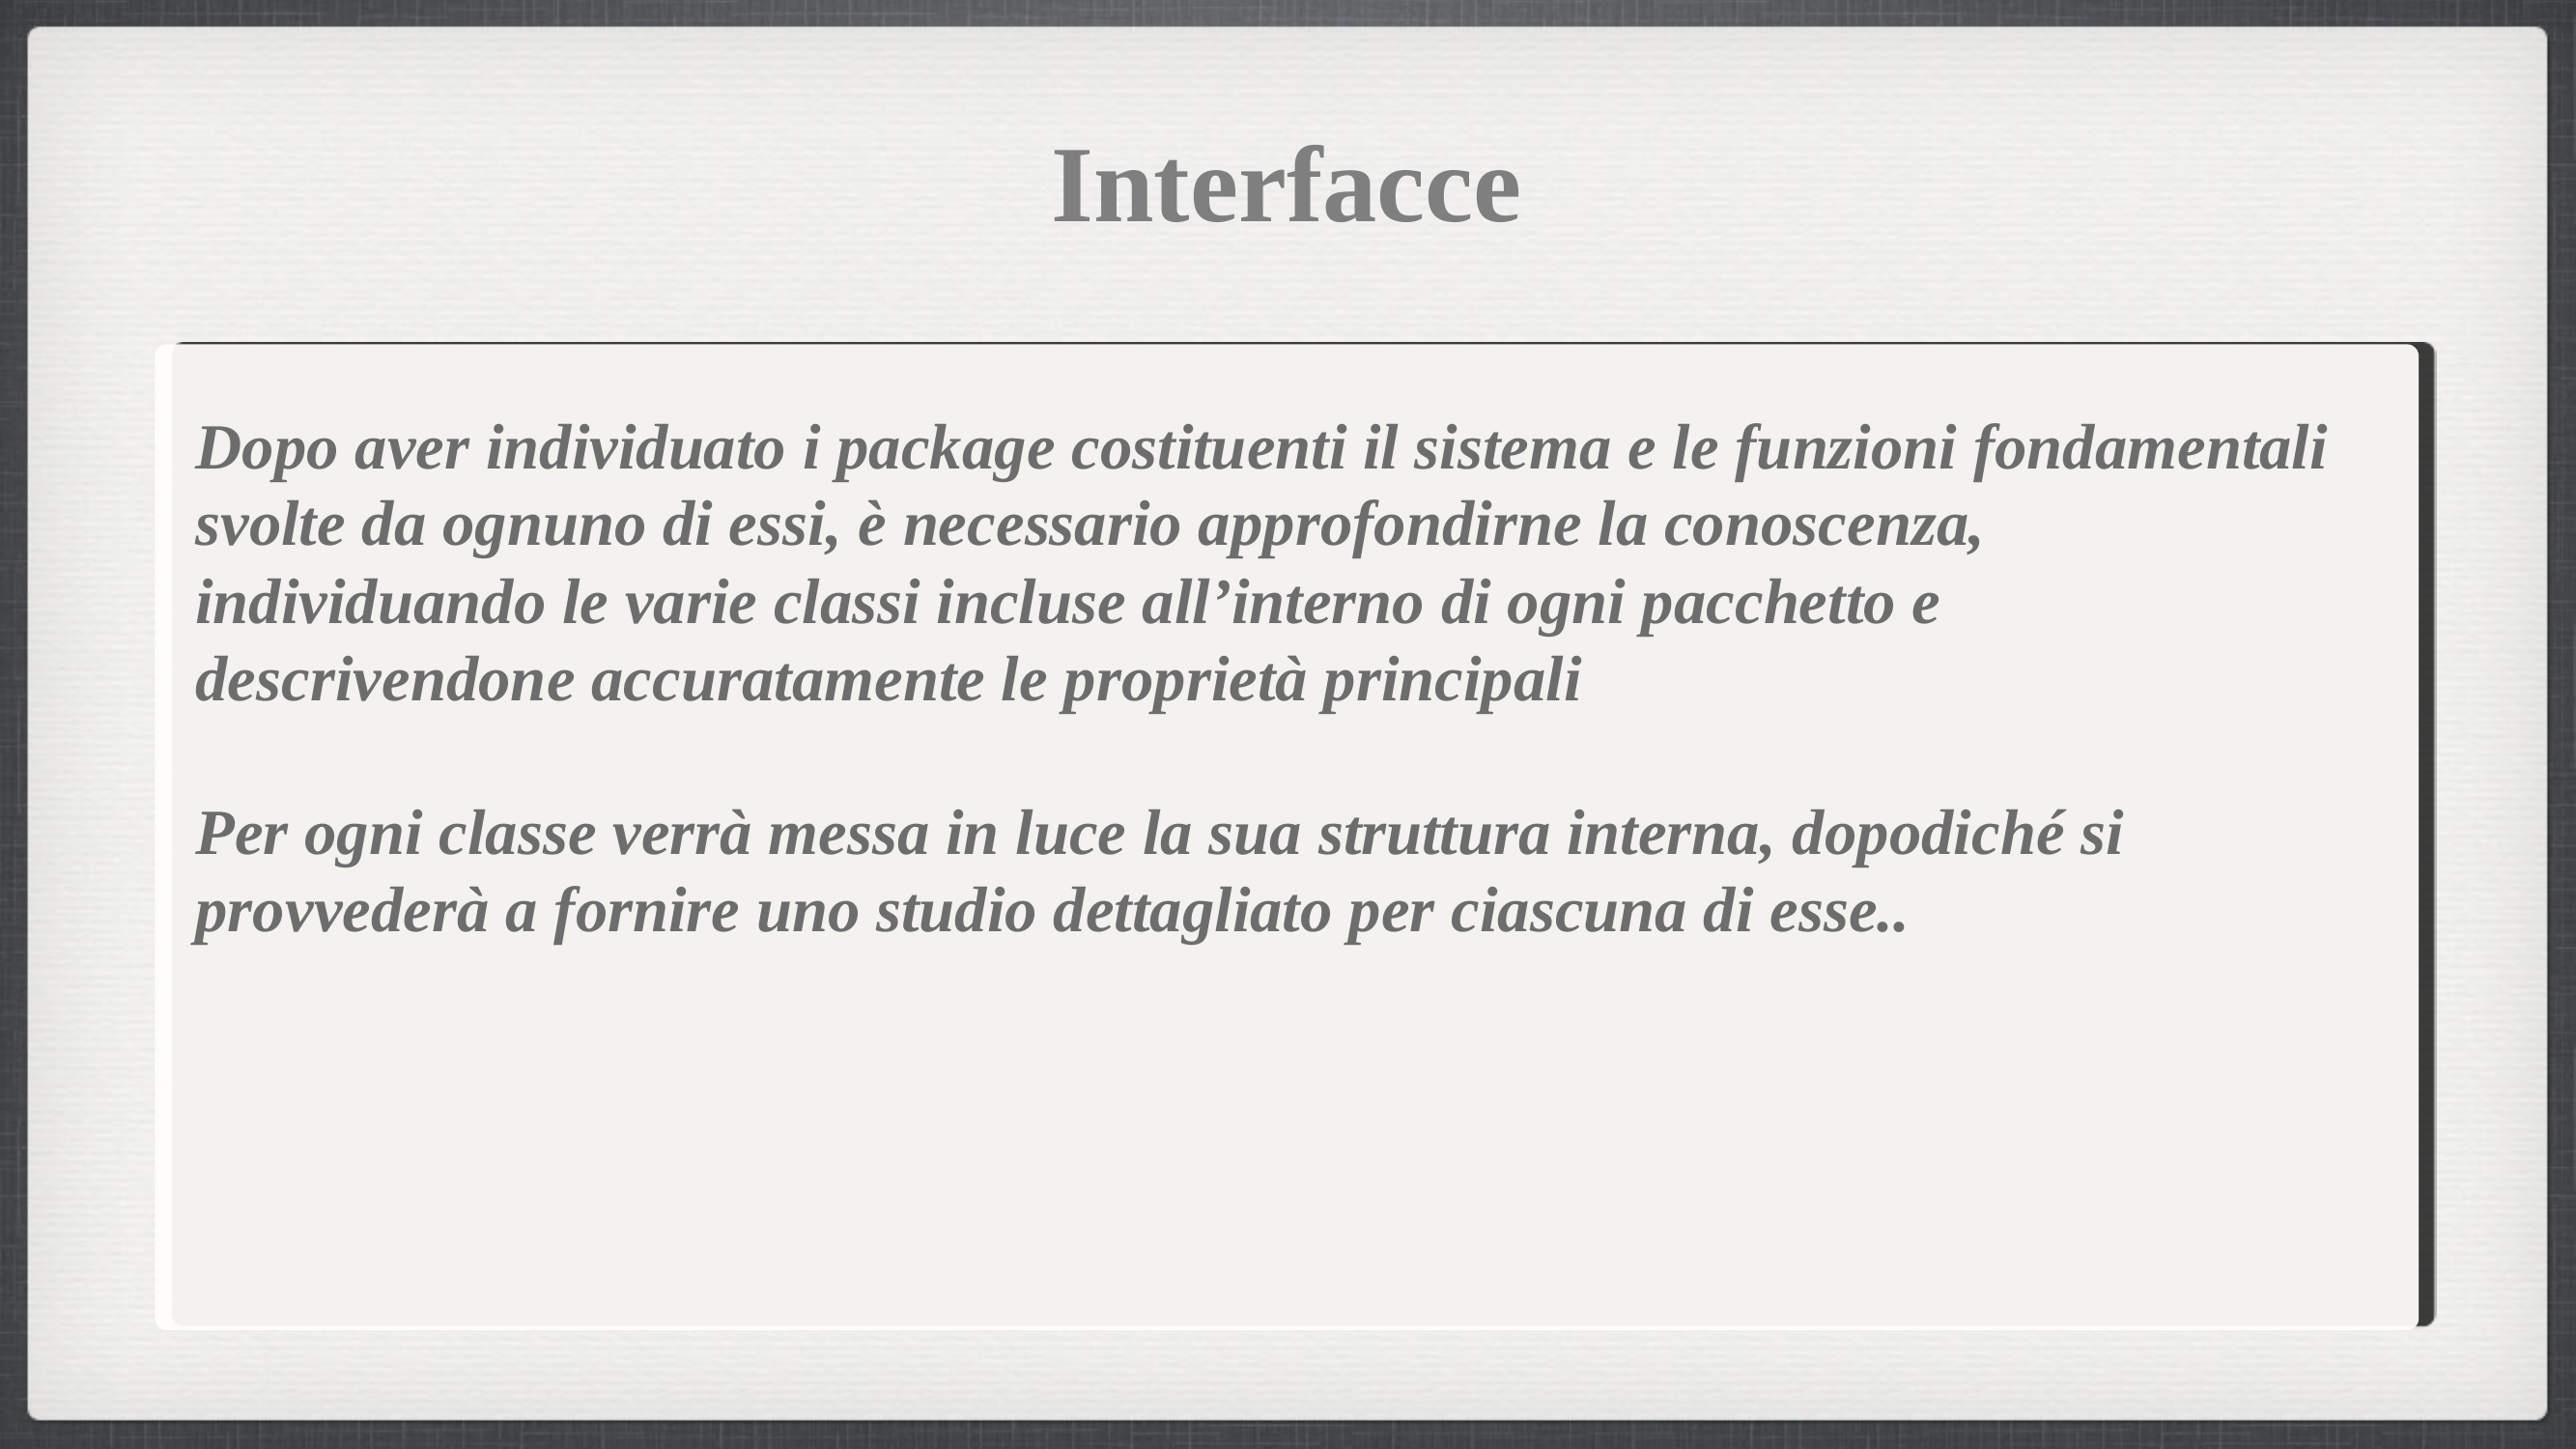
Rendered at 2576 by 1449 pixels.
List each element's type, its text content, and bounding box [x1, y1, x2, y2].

title Interfacce [214, 38, 2359, 334]
text_box Dopo aver individuato i package costituenti il sistema e le funzioni fondamentali svolte da ognuno di essi, è necessario approfondirne la conoscenza, individuando le varie classi incluse all’interno di ogni pacchetto e descrivendone accuratamente le proprietà principali Per ogni classe verrà messa in luce la sua struttura interna, dopodiché si provvederà a fornire uno studio dettagliato per ciascuna di esse.. [195, 370, 2339, 1056]
picture [0, 0, 2576, 1449]
